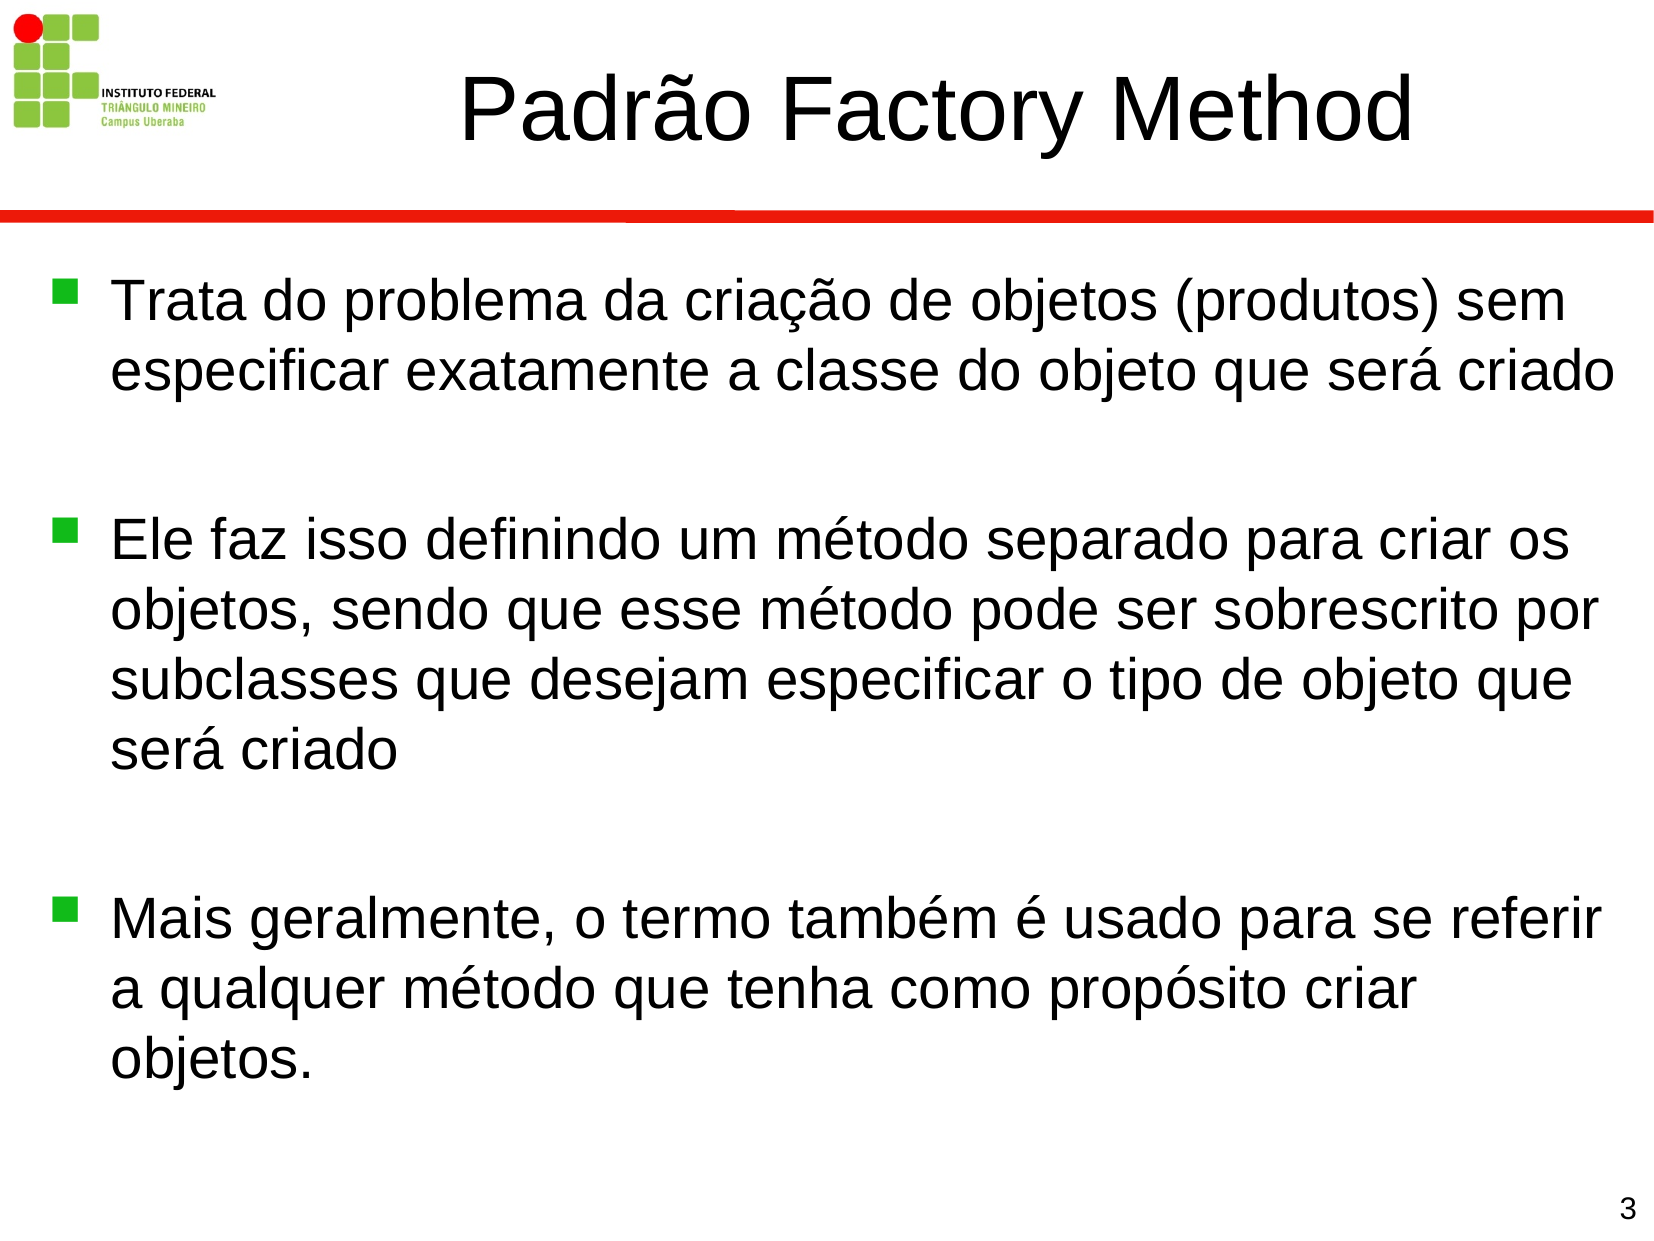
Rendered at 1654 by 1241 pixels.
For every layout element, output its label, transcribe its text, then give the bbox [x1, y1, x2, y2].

text_box Padrão Factory Method [253, 0, 1622, 207]
picture [0, 2, 228, 139]
text_box <number> [1185, 1179, 1654, 1220]
text_box Trata do problema da criação de objetos (produtos) sem especificar exatamente a classe do objeto que será criado Ele faz isso definindo um método separado para criar os objetos, sendo que esse método pode ser sobrescrito por subclasses que desejam especificar o tipo de objeto que será criado Mais geralmente, o termo também é usado para se referir a qualquer método que tenha como propósito criar objetos. [32, 253, 1654, 1241]
